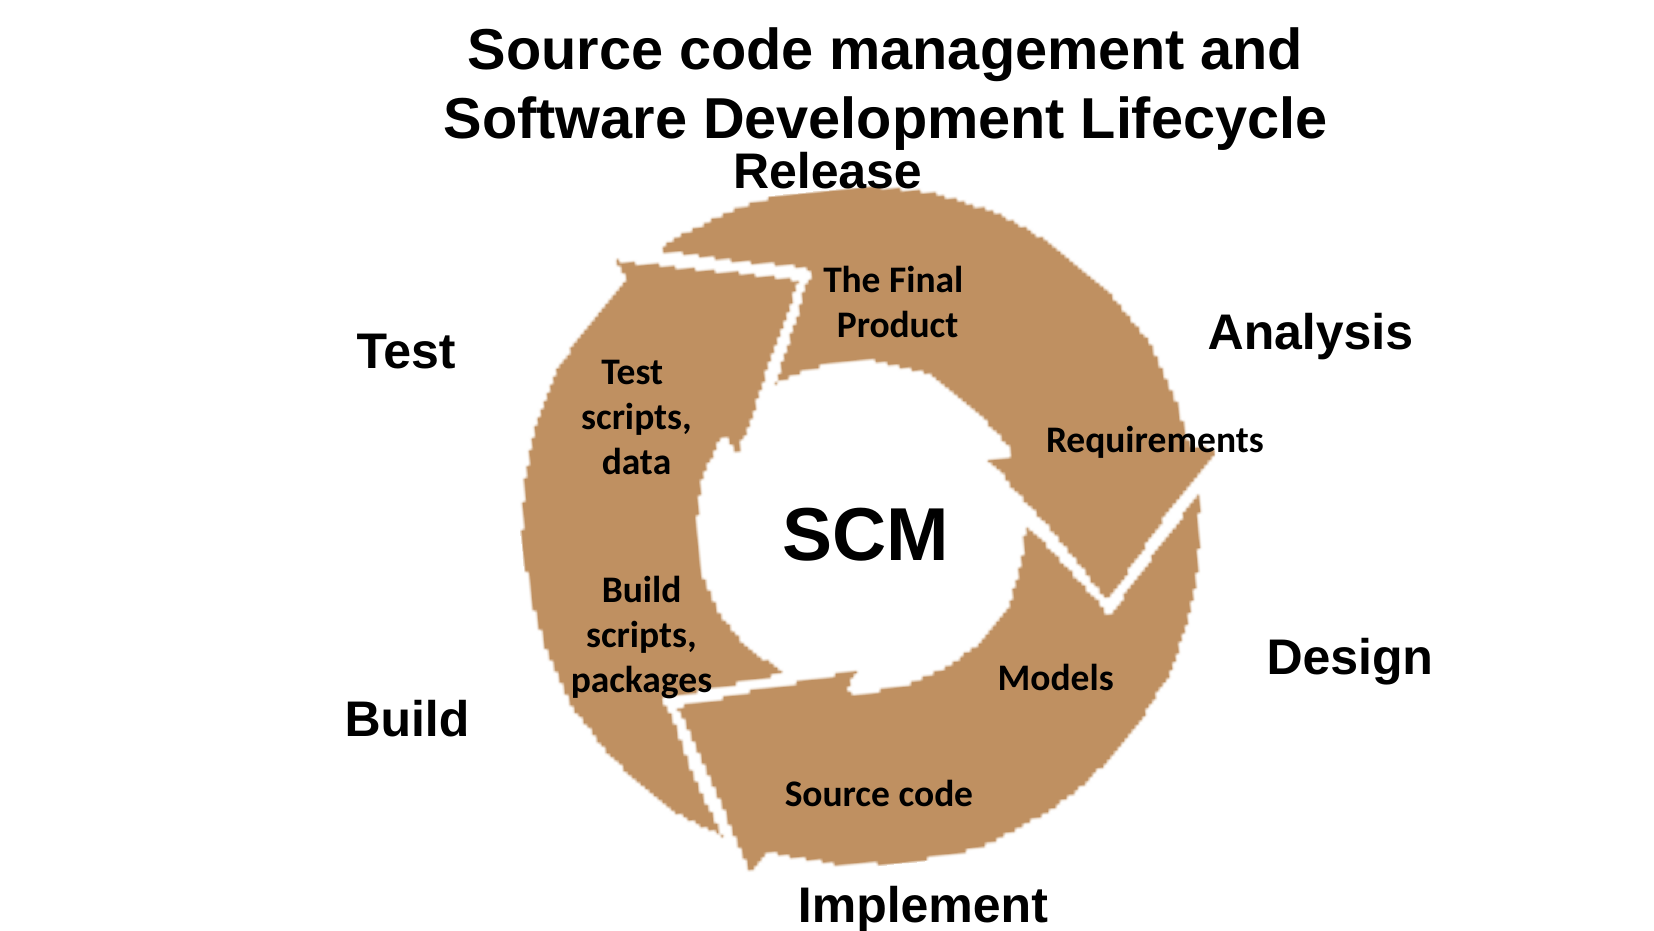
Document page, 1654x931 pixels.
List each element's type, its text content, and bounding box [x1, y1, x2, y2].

picture [489, 157, 1252, 897]
text_box Design [1251, 617, 1448, 692]
text_box Requirements [1031, 407, 1279, 468]
text_box Release [744, 159, 759, 169]
text_box Test [341, 310, 471, 386]
text_box SCM [767, 478, 964, 584]
text_box Build scripts, packages [555, 558, 728, 708]
text_box Source code [769, 761, 989, 821]
text_box The Final Product [808, 247, 987, 353]
text_box Release [718, 157, 937, 206]
text_box Implement [866, 900, 877, 918]
text_box Models [982, 646, 1129, 706]
text_box Analysis [1192, 292, 1428, 368]
text_box Implement [782, 865, 1063, 931]
text_box Build [329, 679, 485, 754]
title Source code management and Software Development Lifecycle [236, 5, 1536, 157]
text_box Test scripts, data [566, 339, 707, 490]
